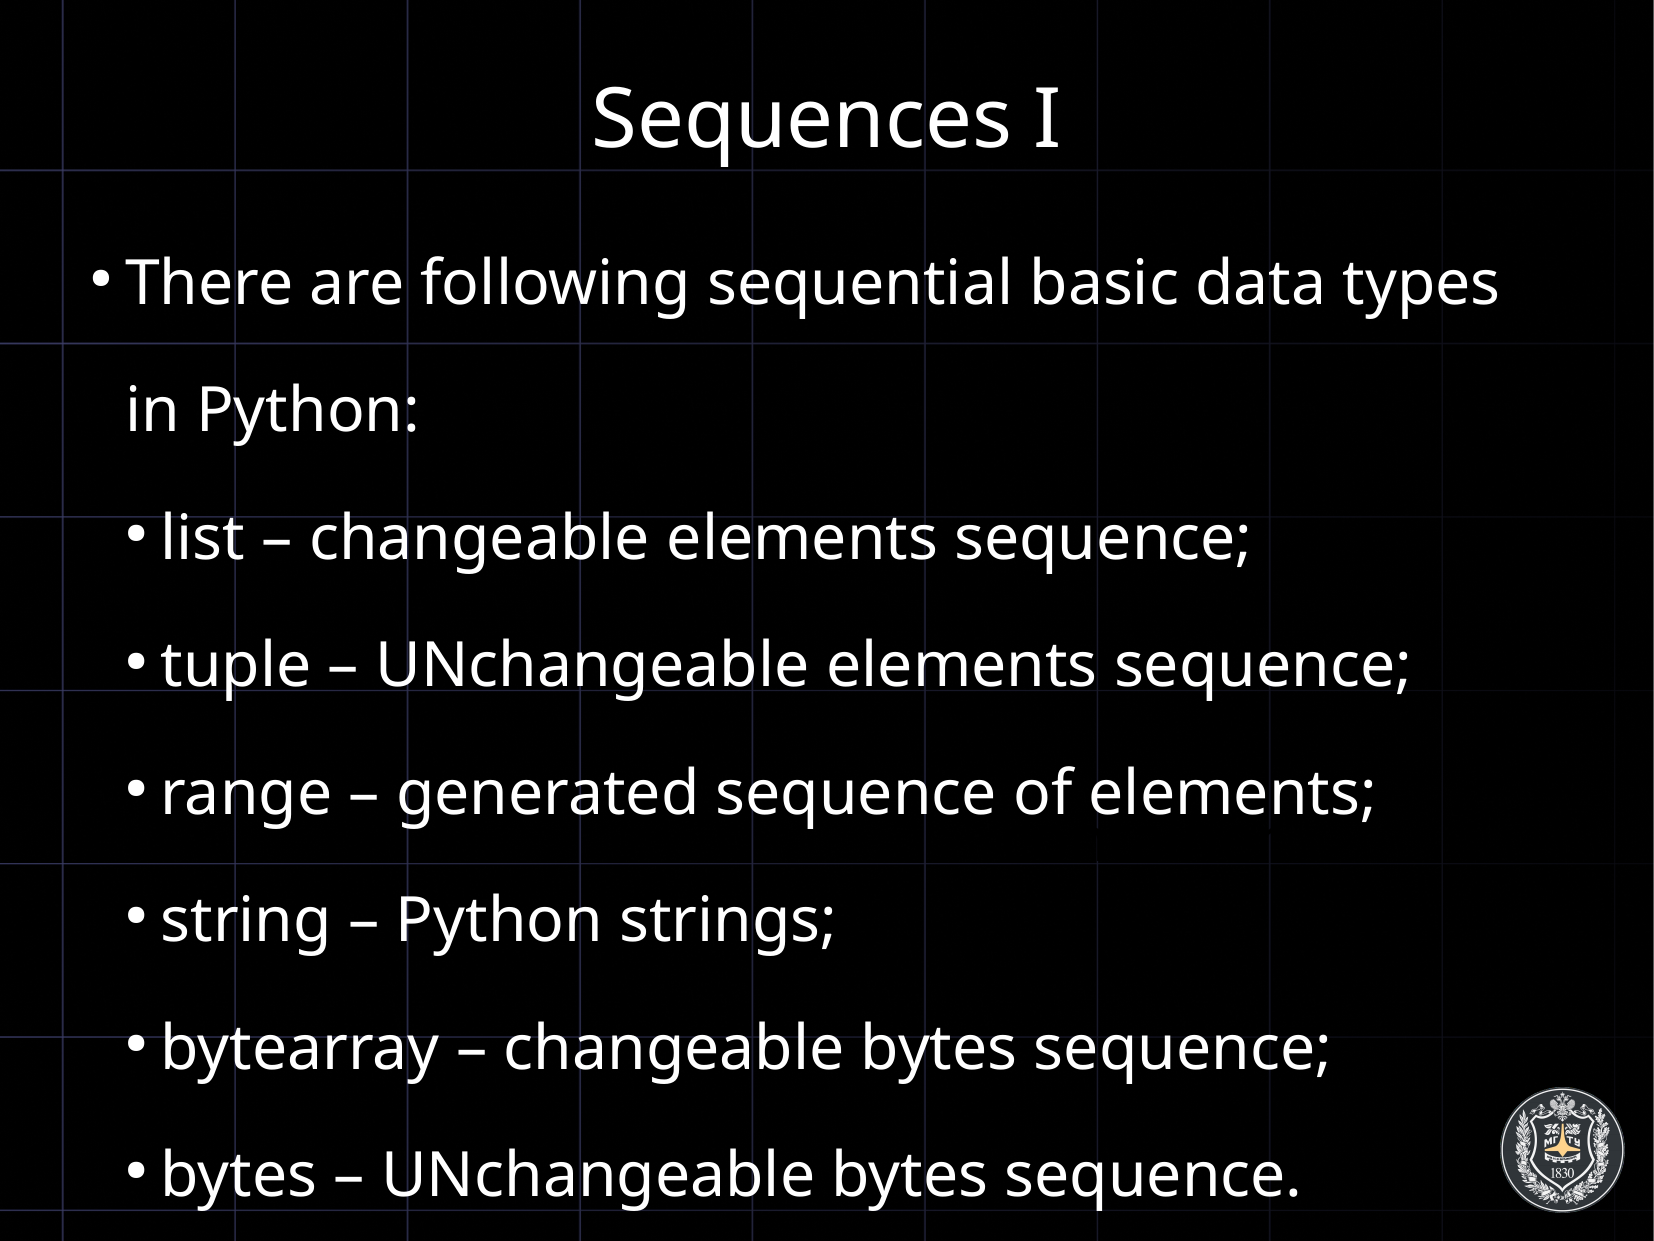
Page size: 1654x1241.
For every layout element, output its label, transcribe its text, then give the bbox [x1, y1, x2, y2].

text_box There are following sequential basic data types in Python: list – changeable elements sequence; tuple – UNchangeable elements sequence; range – generated sequence of elements; string – Python strings; bytearray – changeable bytes sequence; bytes – UNchangeable bytes sequence. [75, 187, 1576, 1234]
picture [0, 0, 1654, 1241]
title Sequences I [82, 37, 1571, 187]
